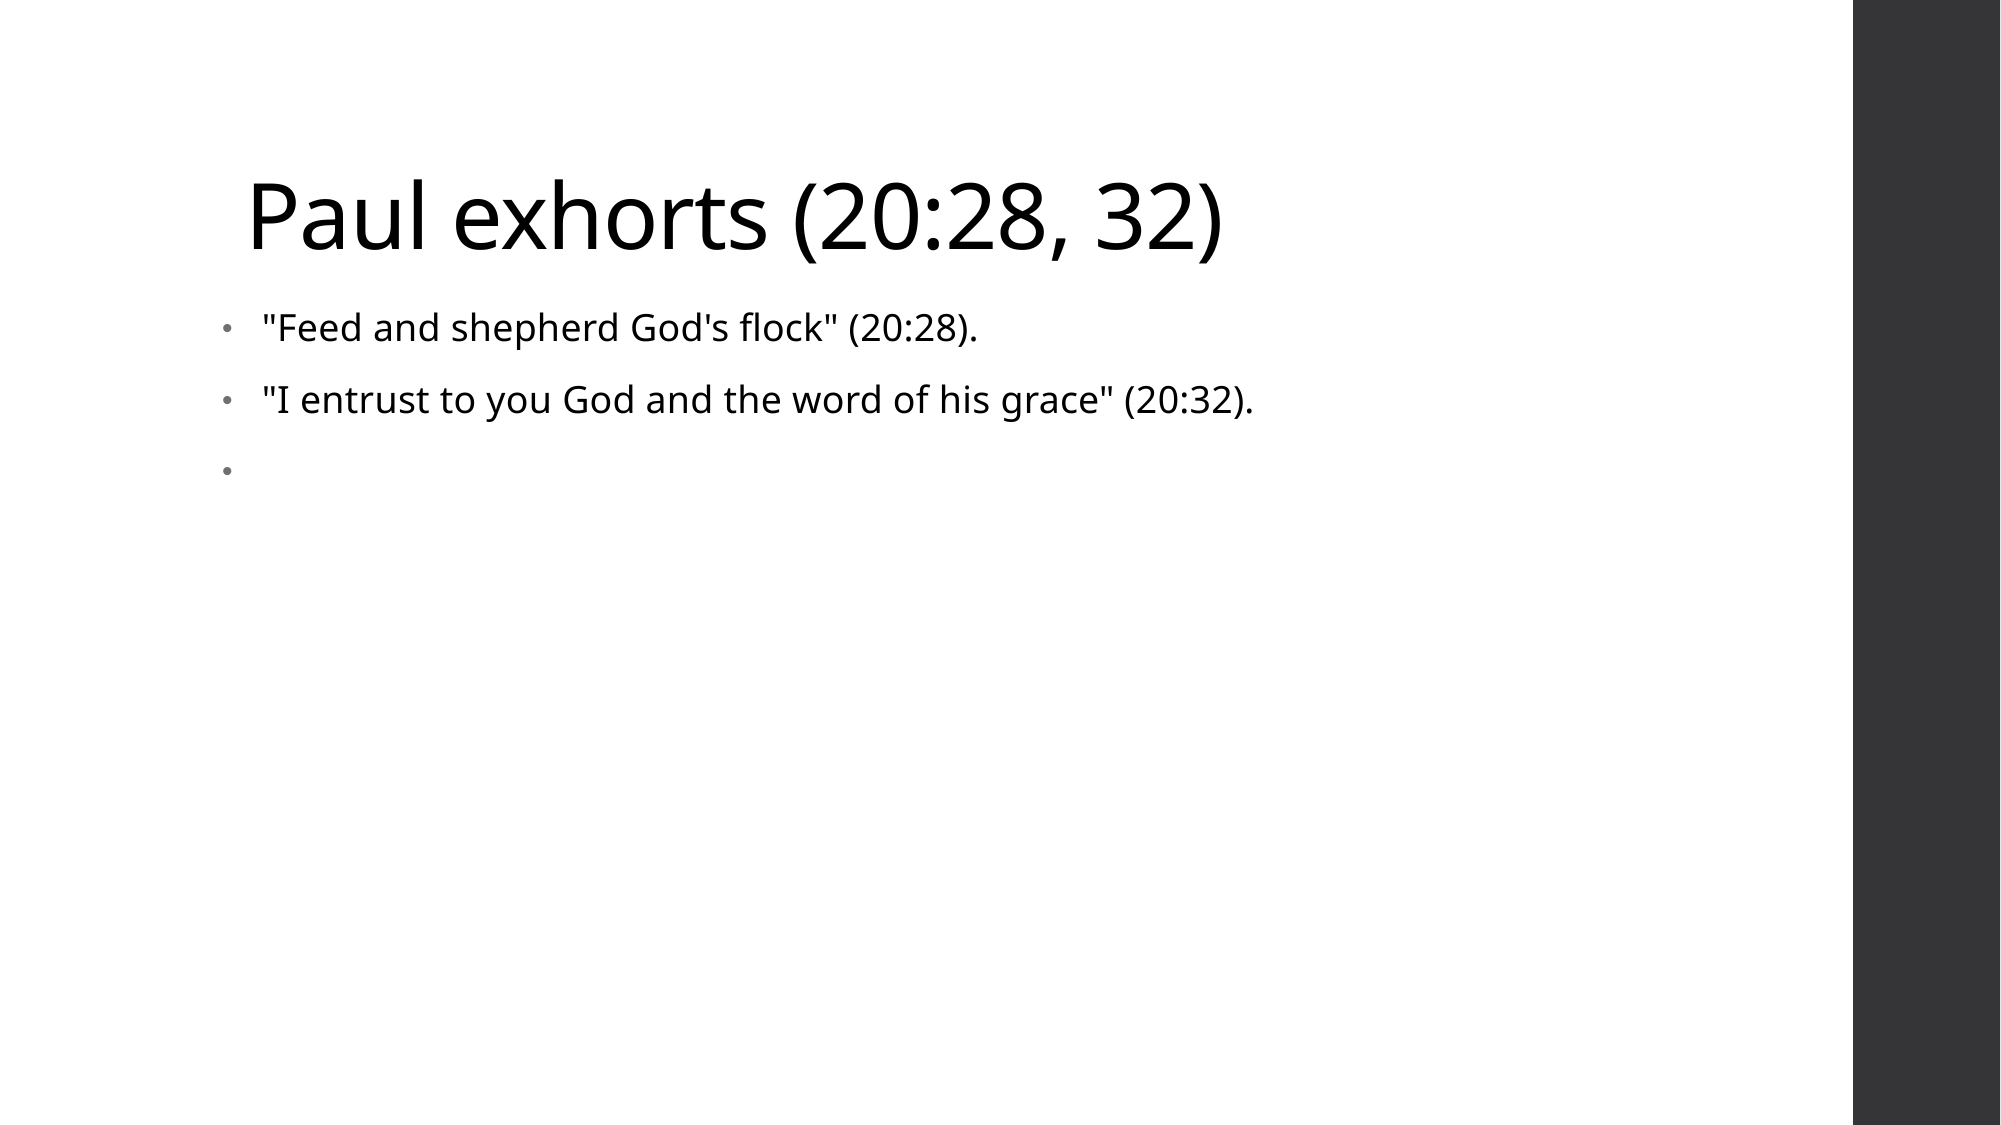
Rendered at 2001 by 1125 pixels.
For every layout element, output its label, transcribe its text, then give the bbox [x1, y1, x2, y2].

list "Feed and shepherd God's flock" (20:28). "I entrust to you God and the word of his grace" (20:32). [206, 299, 1617, 1014]
title Paul exhorts (20:28, 32) [206, 60, 1797, 278]
